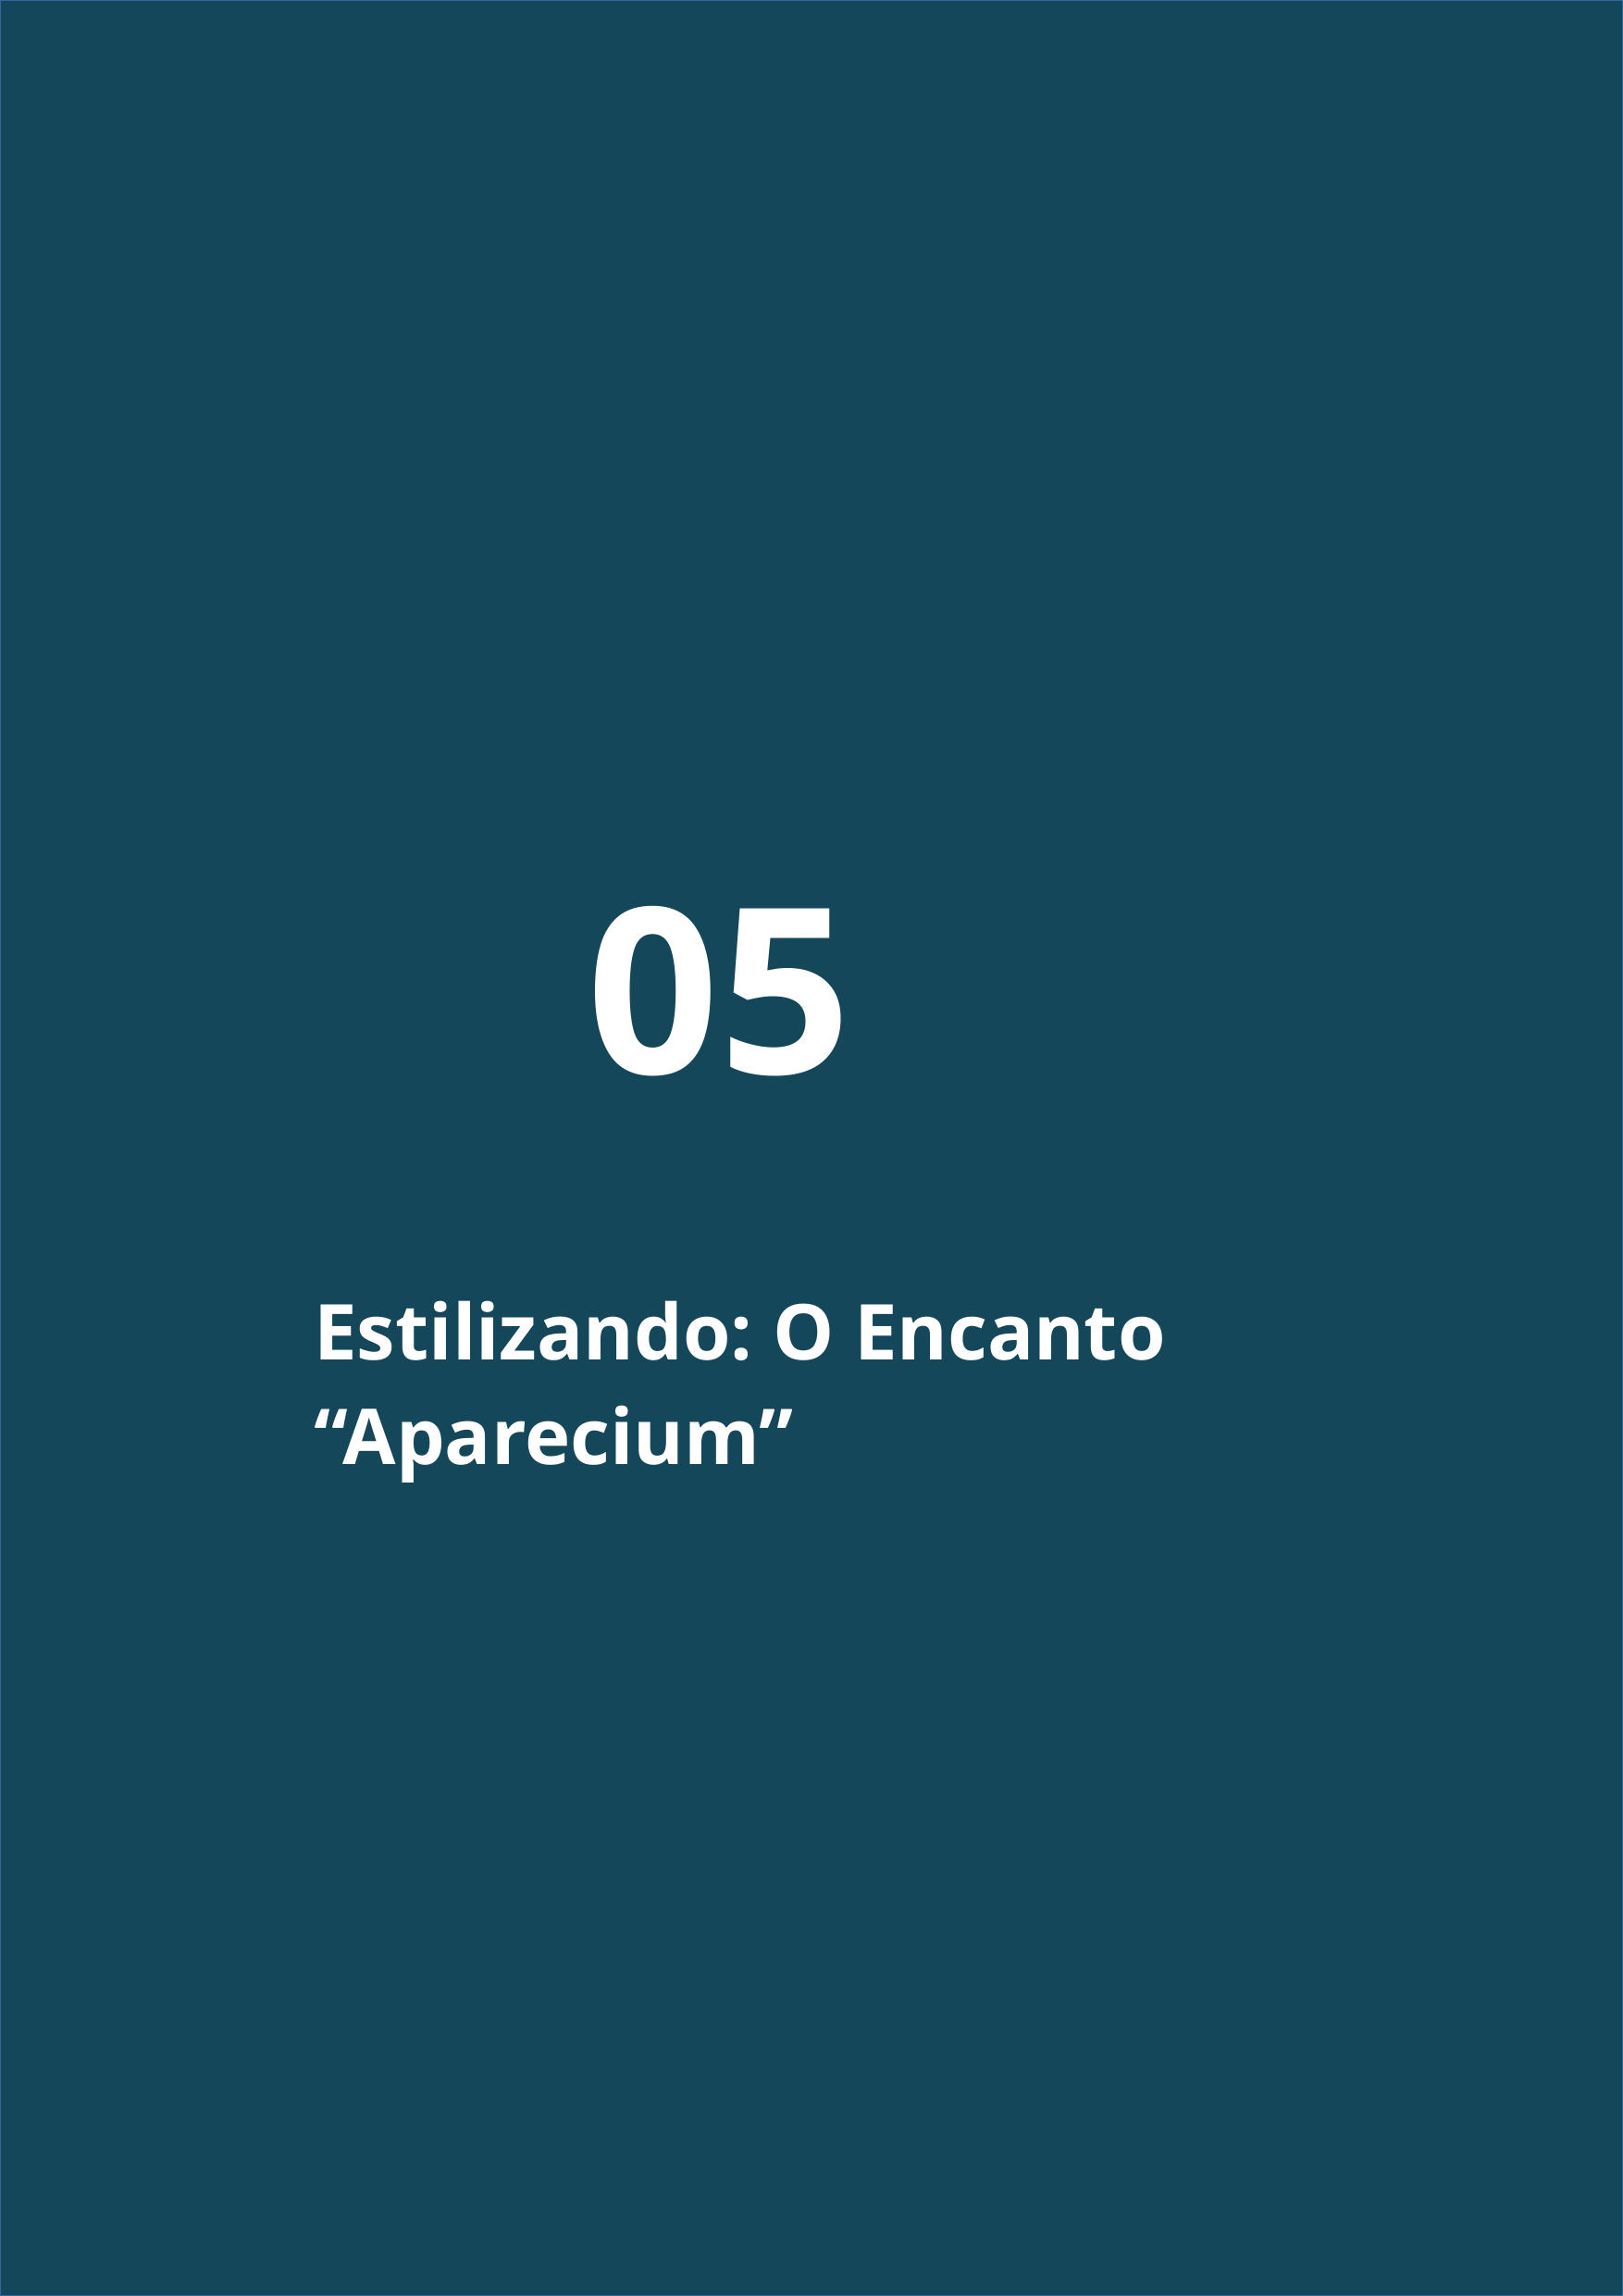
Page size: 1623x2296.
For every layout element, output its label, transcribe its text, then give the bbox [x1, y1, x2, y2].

text_box 05 [574, 819, 1066, 1204]
text_box [0, 0, 1623, 2296]
text_box Estilizando: O Encanto “Aparecium” [300, 1271, 1367, 1613]
